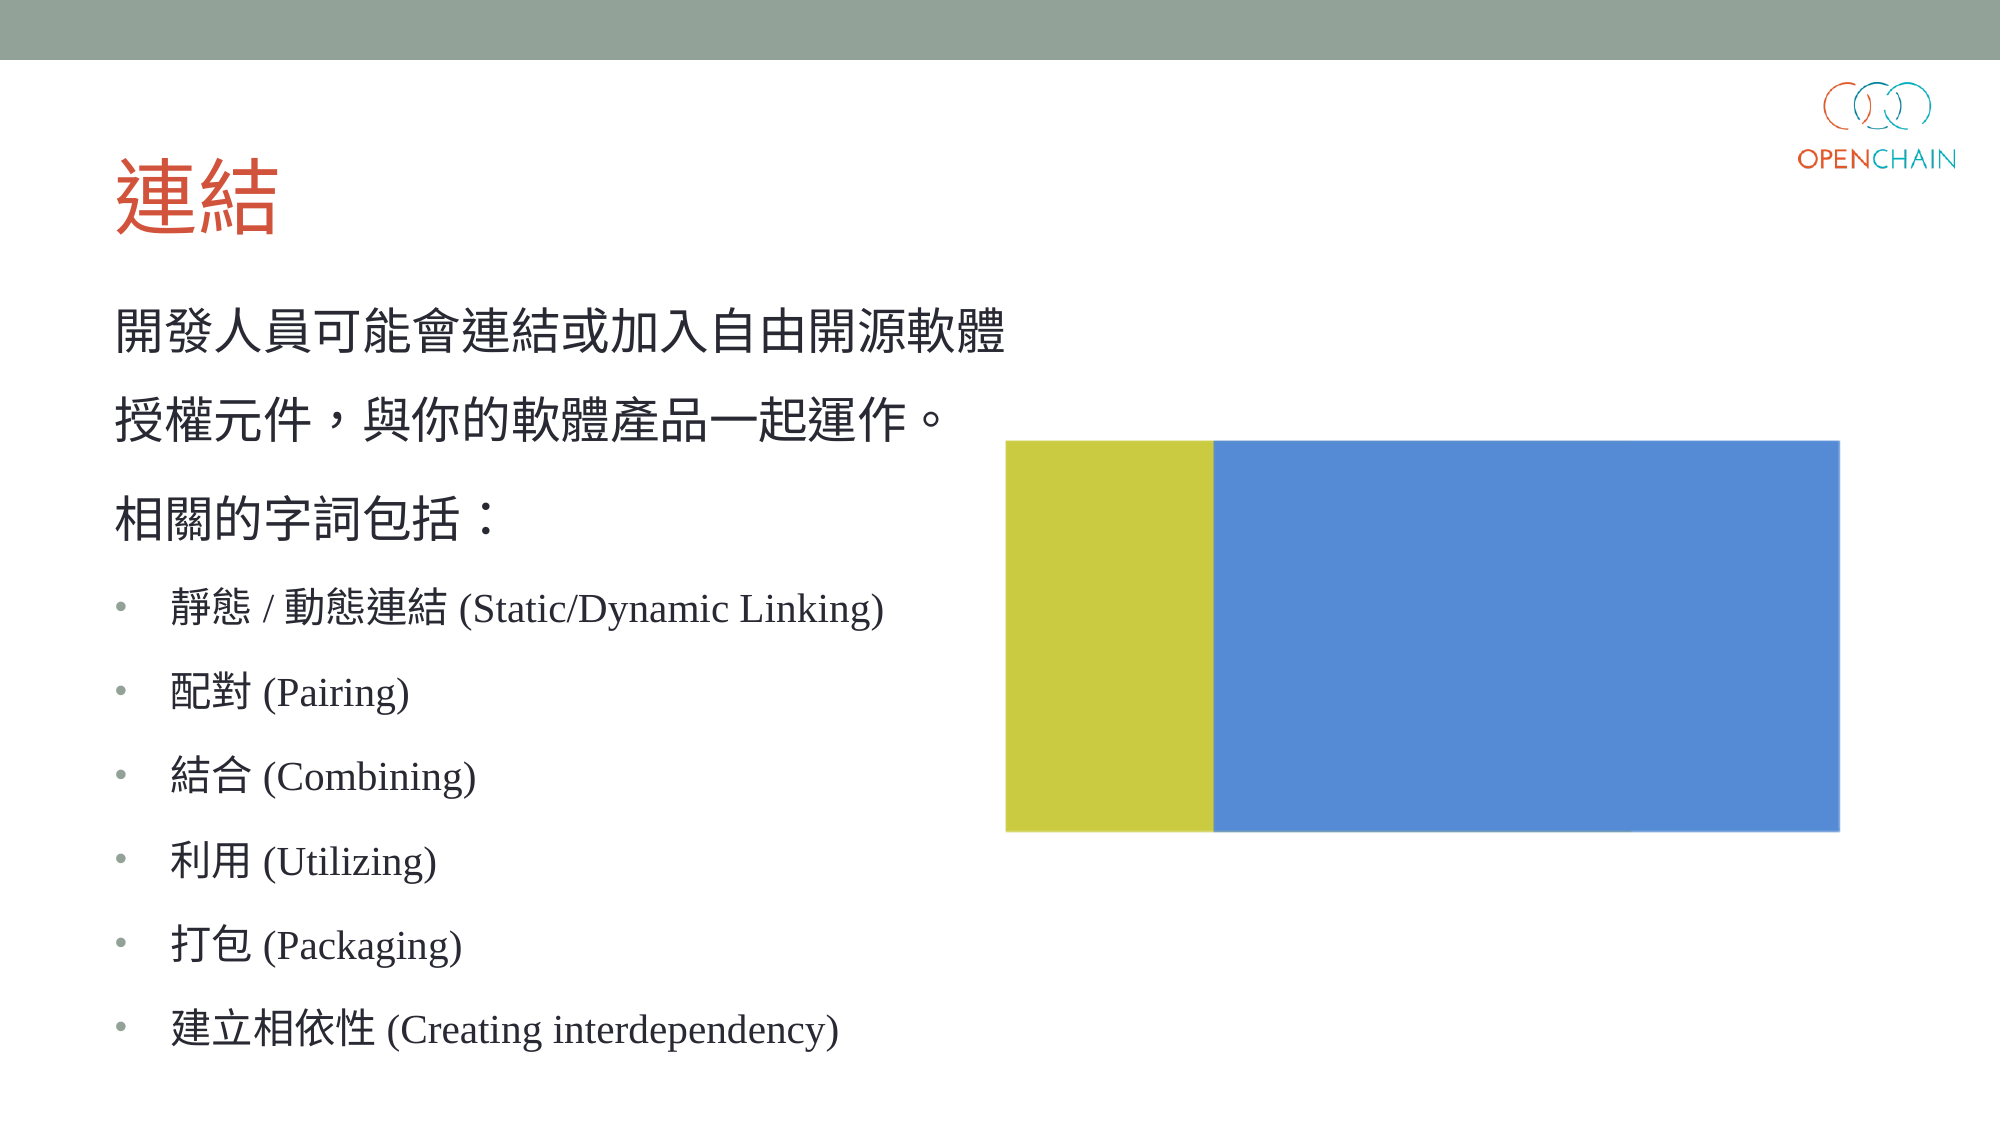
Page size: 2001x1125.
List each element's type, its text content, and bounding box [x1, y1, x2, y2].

title 連結 [99, 87, 1900, 251]
picture [716, 236, 2000, 1089]
list 開發人員可能會連結或加入自由開源軟體授權元件，與你的軟體產品一起運作。 相關的字詞包括： 靜態/動態連結(Static/Dynamic Linking) 配對(Pairing) 結合(Combining) 利用(Utilizing) 打包(Packaging) 建立相依性(Creating interdependency) [99, 262, 716, 1063]
